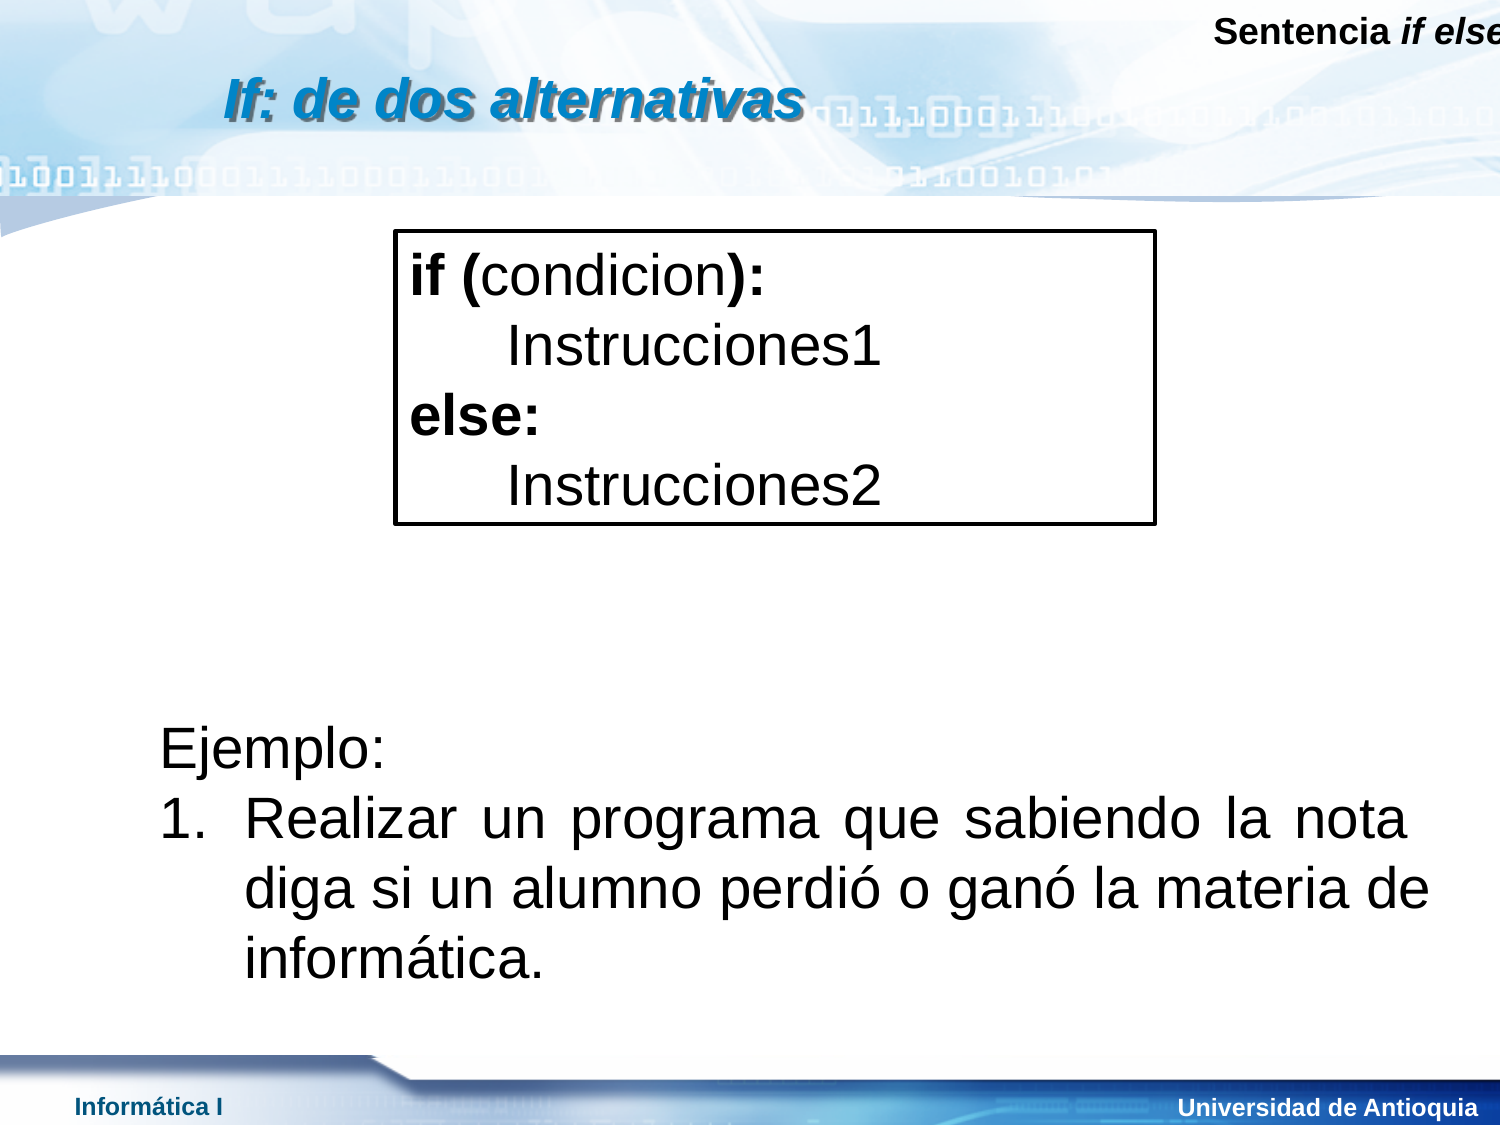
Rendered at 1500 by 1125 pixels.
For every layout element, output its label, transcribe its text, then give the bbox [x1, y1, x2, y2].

title If: de dos alternativas [208, 54, 1462, 139]
text_box Sentencia if else [1199, 0, 1500, 59]
text_box Ejemplo: Realizar un programa que sabiendo la nota diga si un alumno perdió o ganó la materia de informática. [146, 703, 1447, 997]
picture [0, 1055, 1500, 1125]
text_box if (condicion): Instrucciones1 else: Instrucciones2 [395, 230, 1155, 525]
picture [0, 0, 1500, 196]
